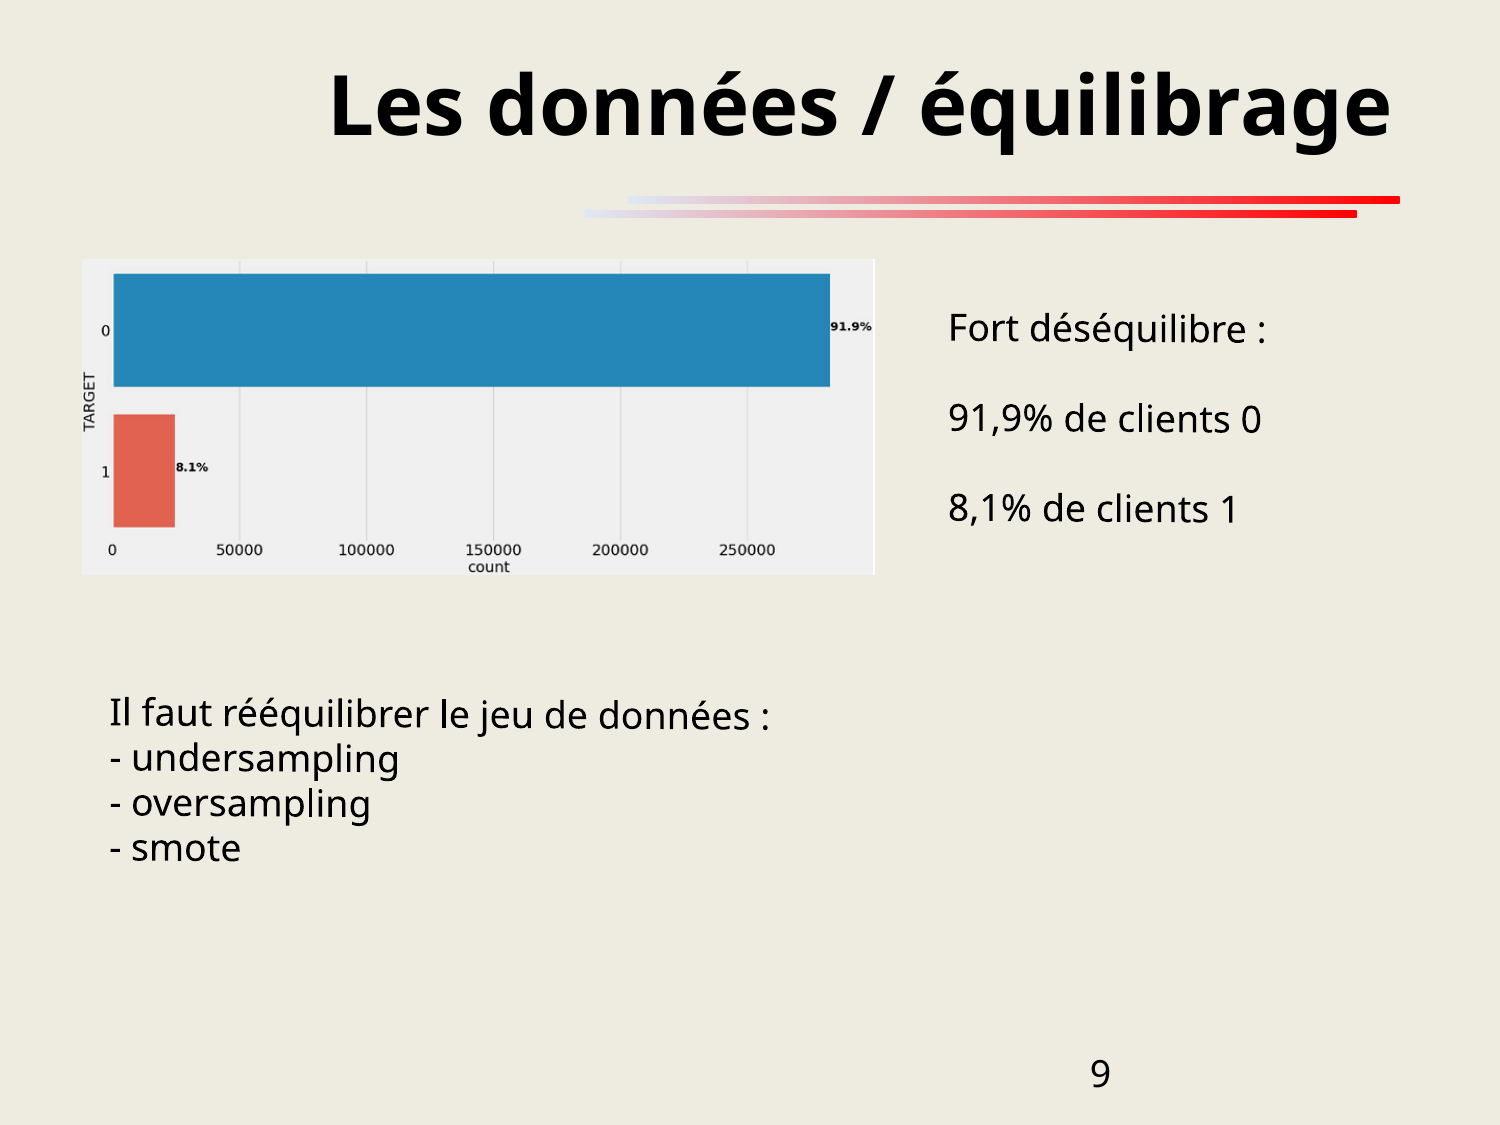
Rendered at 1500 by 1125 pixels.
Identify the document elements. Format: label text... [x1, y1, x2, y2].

text_box Il faut rééquilibrer le jeu de données : - undersampling - oversampling - smote [94, 680, 1004, 922]
title Les données / équilibrage [23, 45, 1408, 220]
picture [82, 259, 875, 575]
text_box [627, 196, 1400, 204]
text_box Fort déséquilibre : 91,9% de clients 0 8,1% de clients 1 [933, 295, 1477, 619]
text_box [584, 210, 1357, 218]
slide_number <numéro> [1074, 1042, 1425, 1103]
